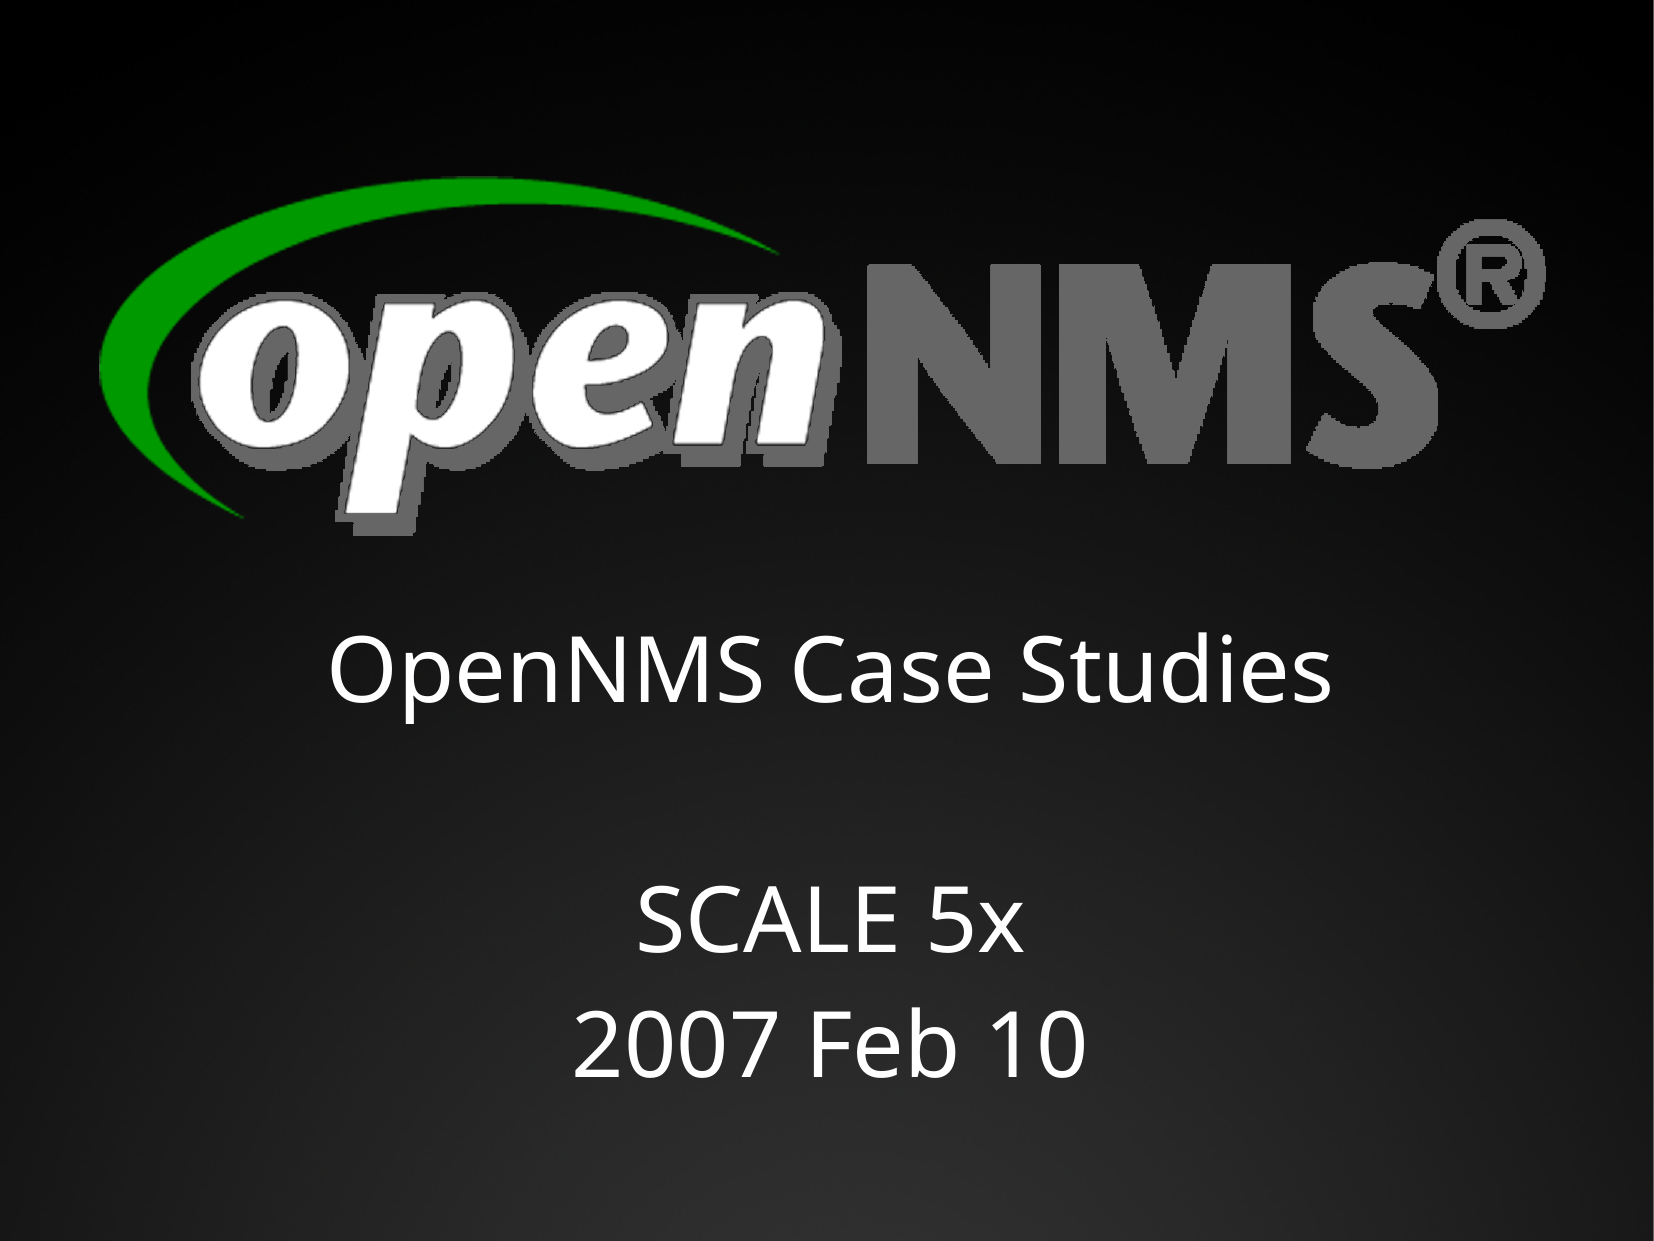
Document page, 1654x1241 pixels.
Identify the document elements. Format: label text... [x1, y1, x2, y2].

title OpenNMS Case Studies SCALE 5x 2007 Feb 10 [86, 637, 1576, 1071]
picture [0, 0, 1654, 1241]
